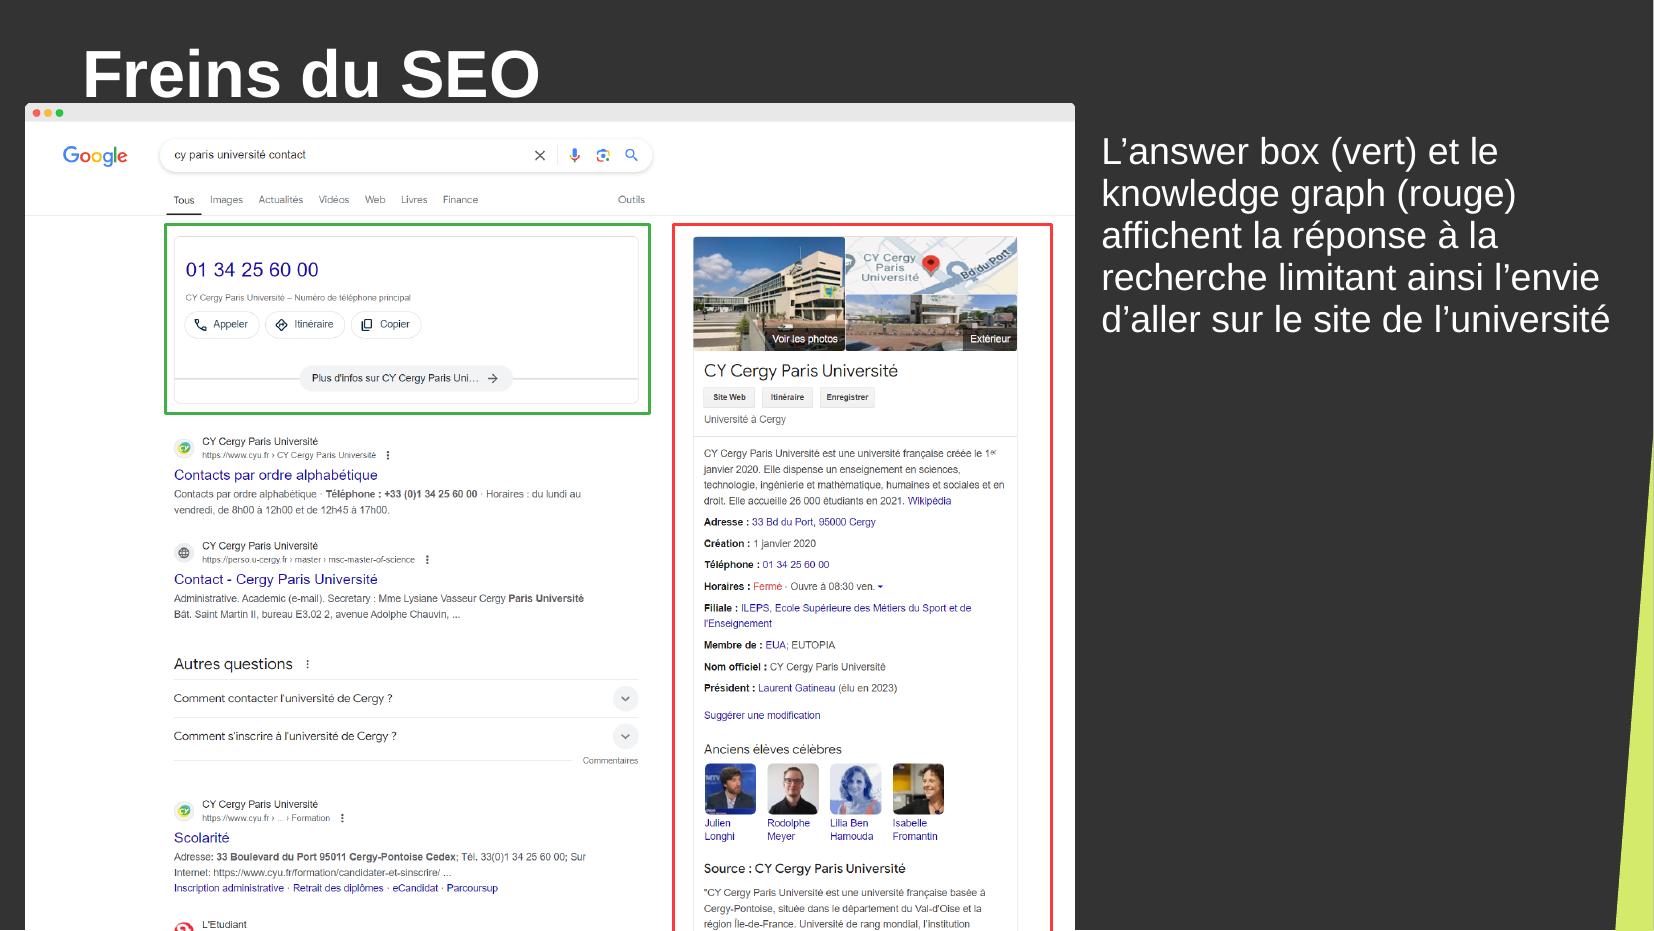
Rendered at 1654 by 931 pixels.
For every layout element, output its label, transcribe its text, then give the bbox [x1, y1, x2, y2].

title Freins du SEO [82, 36, 1571, 122]
picture [25, 103, 1075, 931]
picture [675, 226, 1050, 931]
text_box [1615, 424, 1654, 931]
text_box L’answer box (vert) et le knowledge graph (rouge) affichent la réponse à la recherche limitant ainsi l’envie d’aller sur le site de l’université [1086, 123, 1642, 438]
